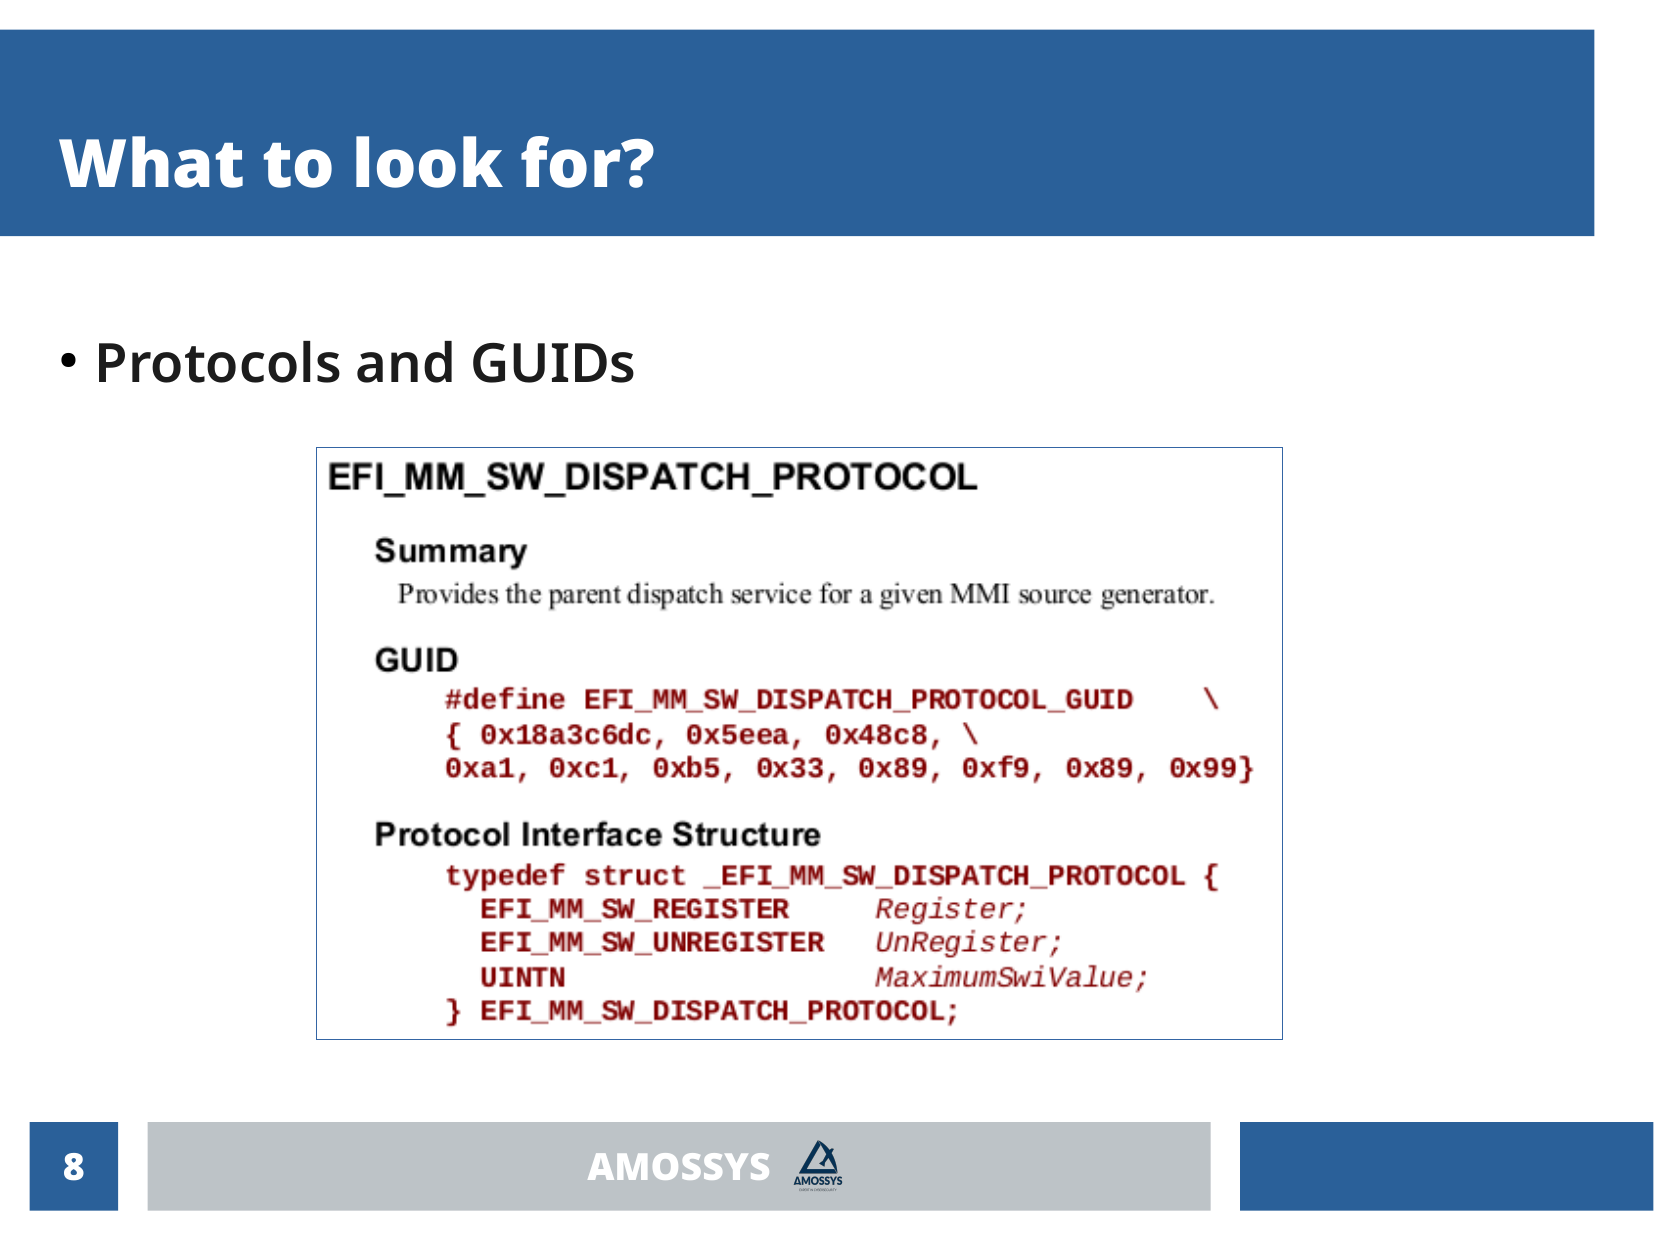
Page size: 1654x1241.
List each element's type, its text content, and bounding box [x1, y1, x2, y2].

picture [316, 447, 1283, 1040]
title What to look for? [59, 59, 1595, 207]
picture [791, 1139, 845, 1193]
list Protocols and GUIDs [59, 324, 1565, 1093]
